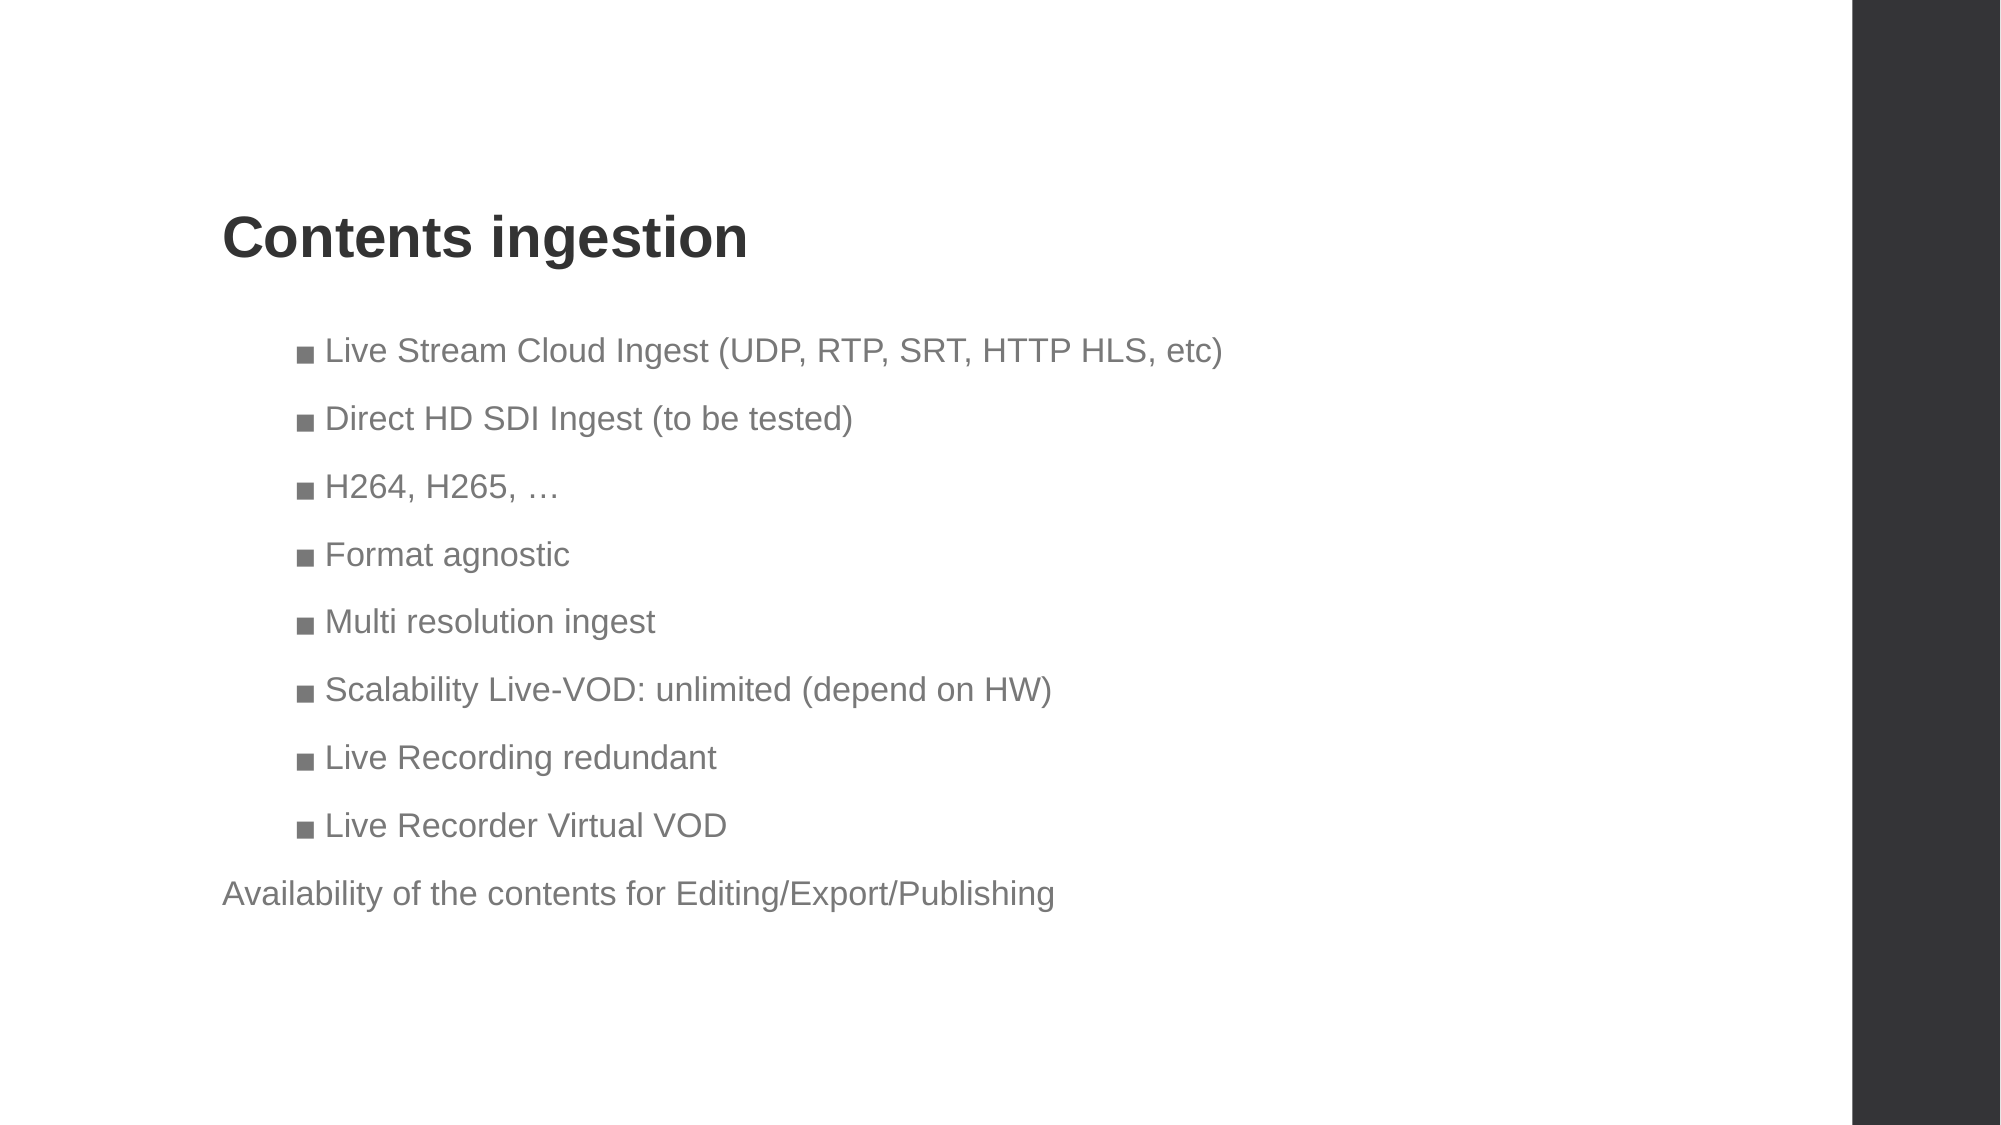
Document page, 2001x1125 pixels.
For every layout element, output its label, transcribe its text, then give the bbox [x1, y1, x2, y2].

title Contents ingestion [206, 60, 1797, 278]
list Live Stream Cloud Ingest (UDP, RTP, SRT, HTTP HLS, etc) Direct HD SDI Ingest (to be tested) H264, H265, … Format agnostic Multi resolution ingest Scalability Live-VOD: unlimited (depend on HW) Live Recording redundant Live Recorder Virtual VOD Availability of the contents for Editing/Export/Publishing [206, 299, 1617, 1014]
